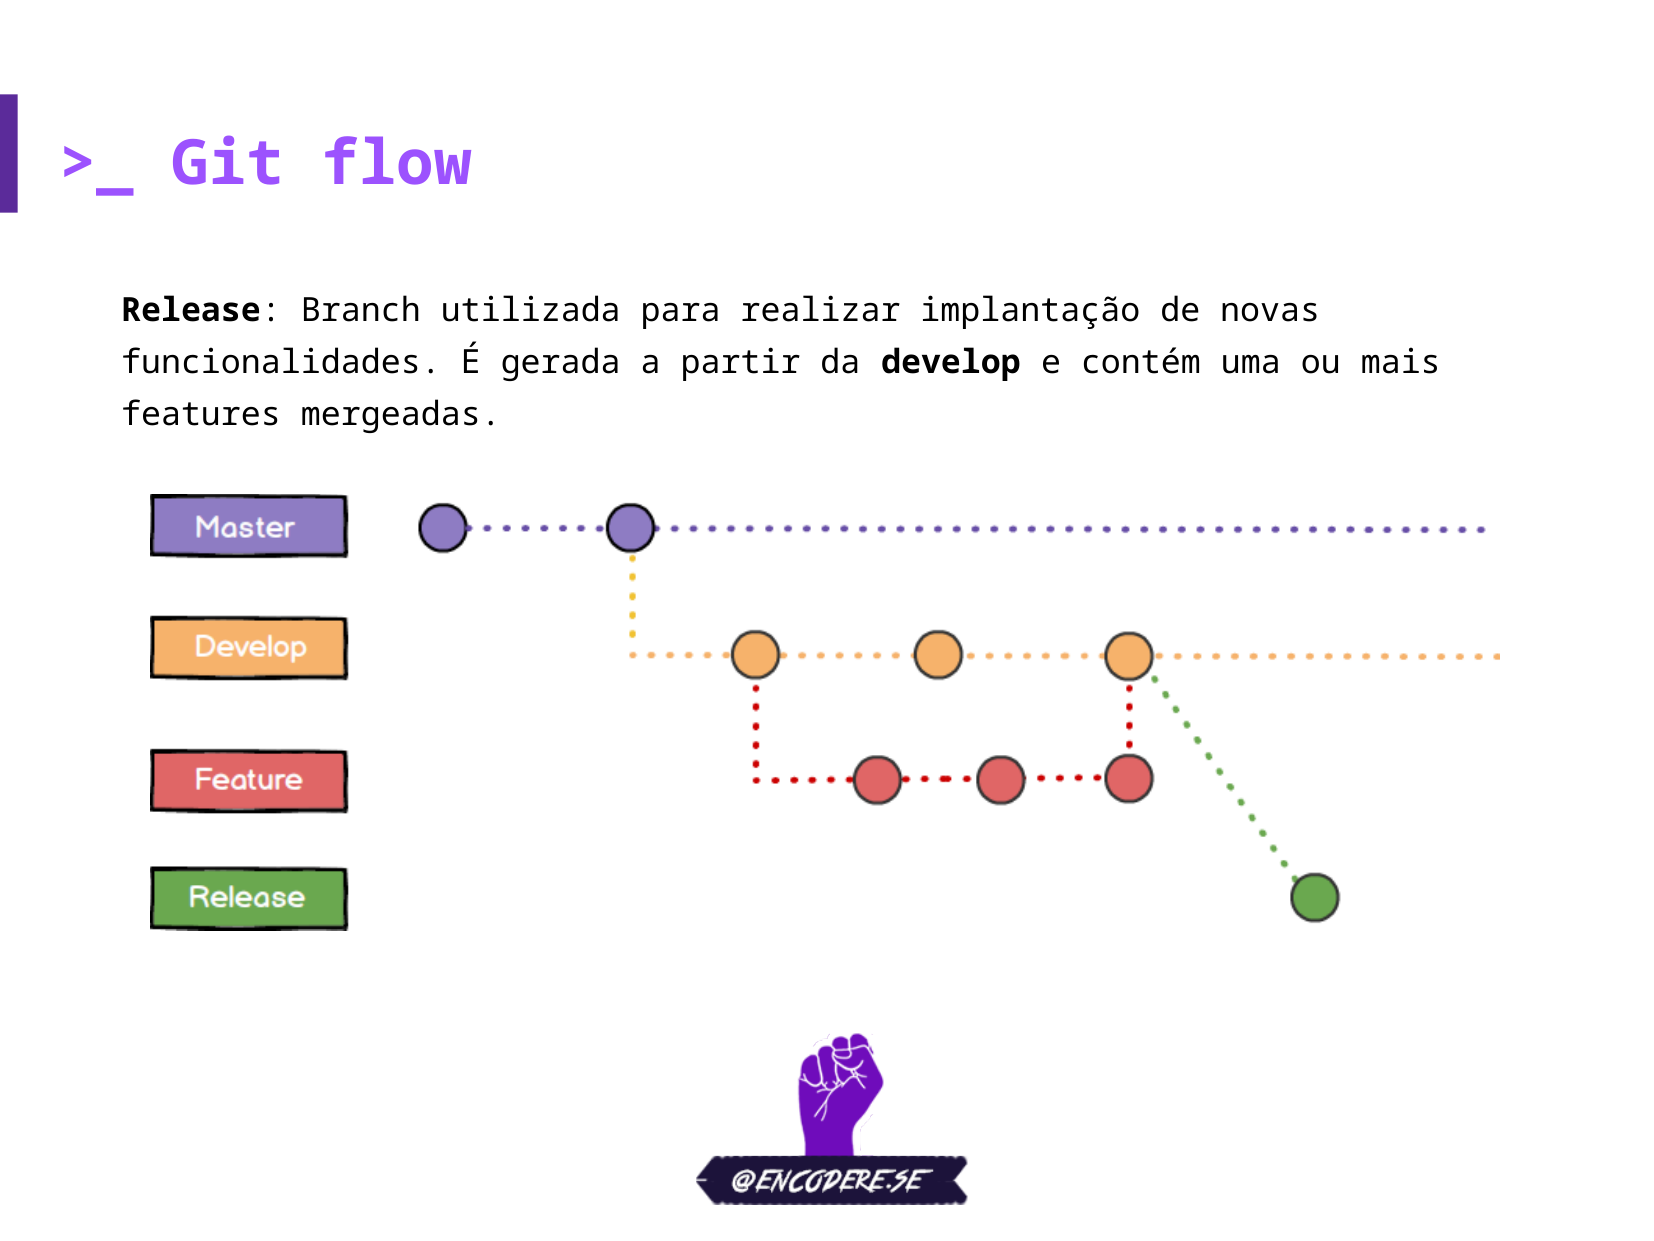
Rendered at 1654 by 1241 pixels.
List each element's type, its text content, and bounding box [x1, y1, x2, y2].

picture [150, 494, 1500, 931]
text_box [0, 94, 18, 213]
text_box Release: Branch utilizada para realizar implantação de novas funcionalidades. É gerada a partir da develop e contém uma ou mais features mergeadas. [70, 271, 1595, 429]
picture [696, 1027, 969, 1205]
title >_ Git flow [59, 118, 1489, 213]
